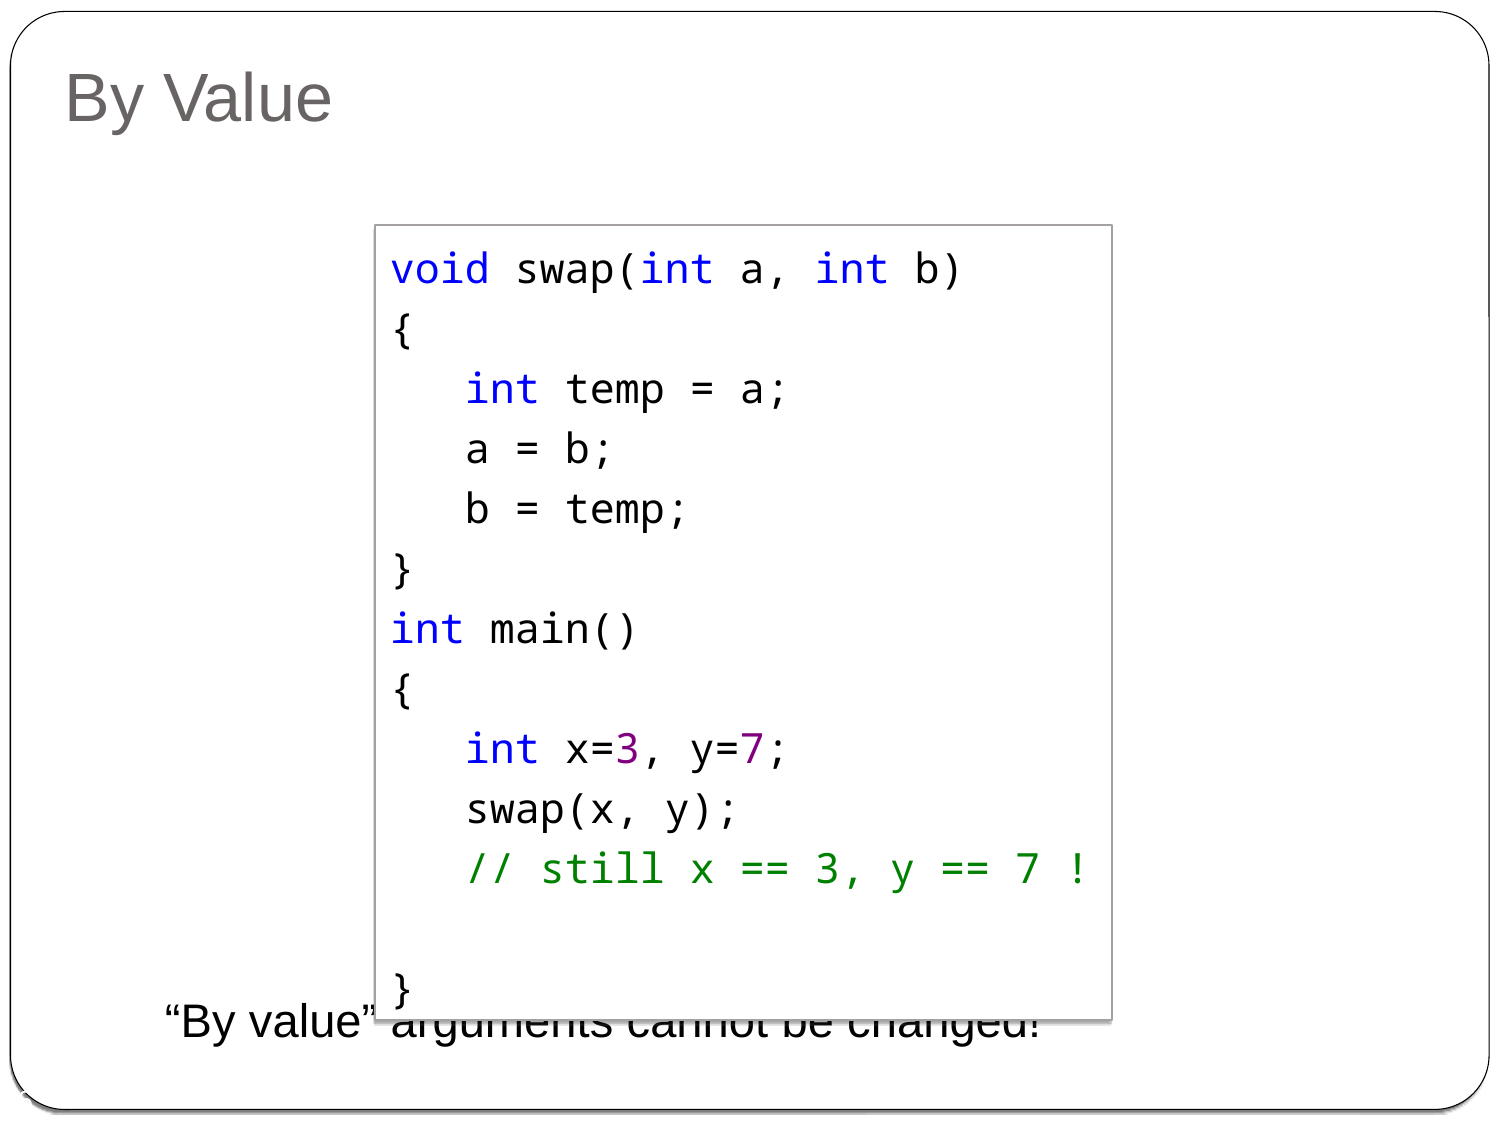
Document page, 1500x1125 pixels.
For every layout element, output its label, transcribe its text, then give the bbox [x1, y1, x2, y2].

list “By value” arguments cannot be changed! [150, 312, 1425, 1063]
title By Value [50, 45, 1450, 150]
slide_number <number> [0, 1074, 50, 1125]
text_box void swap(int a, int b) { int temp = a; a = b; b = temp; } int main() { int x=3, y=7; swap(x, y); // still x == 3, y == 7 ! } [374, 224, 1113, 1020]
